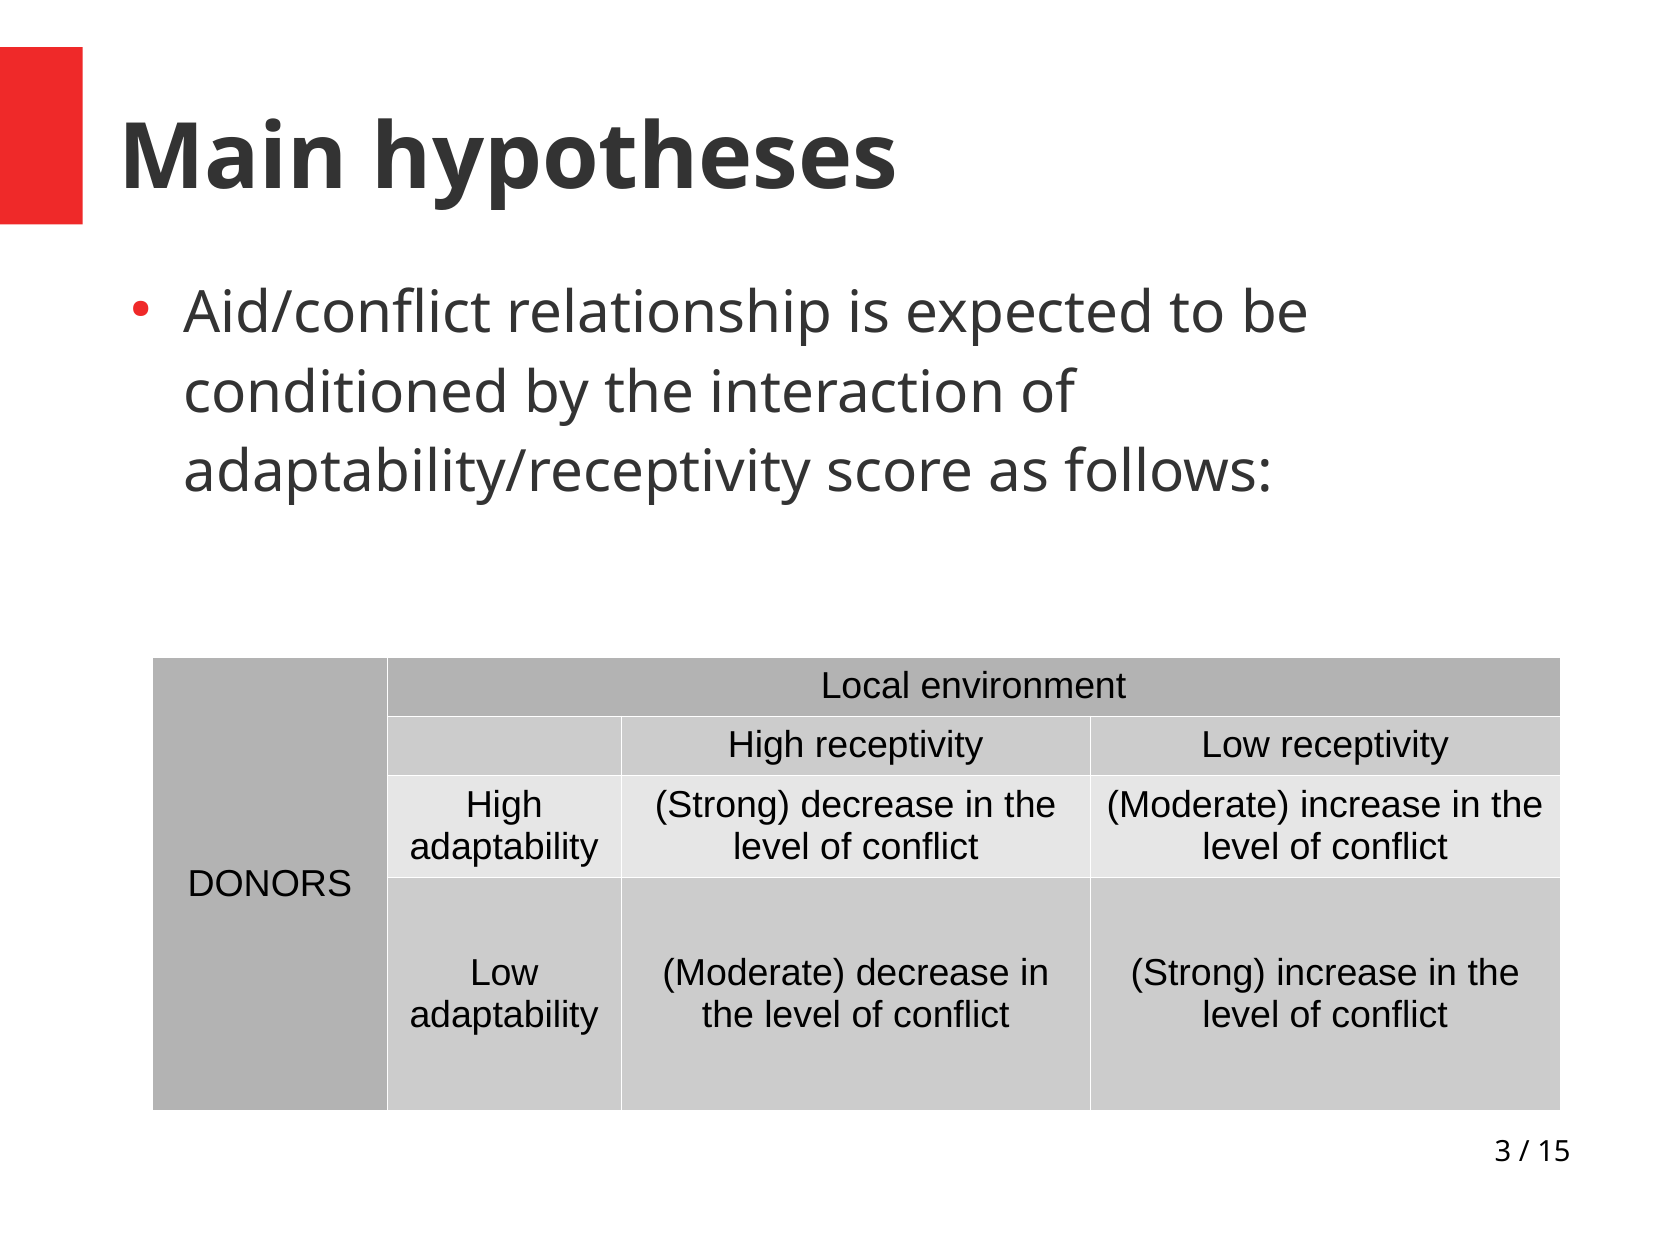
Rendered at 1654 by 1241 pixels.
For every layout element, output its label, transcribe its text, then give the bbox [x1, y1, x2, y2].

table_header DONORS [153, 658, 387, 1110]
table_cell (Moderate) decrease in the level of conflict [622, 878, 1090, 1110]
table_cell High adaptability [388, 776, 621, 877]
list Aid/conflict relationship is expected to be conditioned by the interaction of adaptability/receptivity score as follows: [112, 270, 1531, 541]
table_cell Low adaptability [388, 878, 621, 1110]
table_cell High receptivity [622, 717, 1090, 775]
table_cell (Strong) decrease in the level of conflict [622, 776, 1090, 877]
title Main hypotheses [118, 49, 1571, 257]
table_cell Low receptivity [1091, 717, 1560, 775]
table_cell [388, 717, 621, 775]
table_cell (Moderate) increase in the level of conflict [1091, 776, 1560, 877]
table_cell (Strong) increase in the level of conflict [1091, 878, 1560, 1110]
table_header Local environment [388, 658, 1560, 716]
